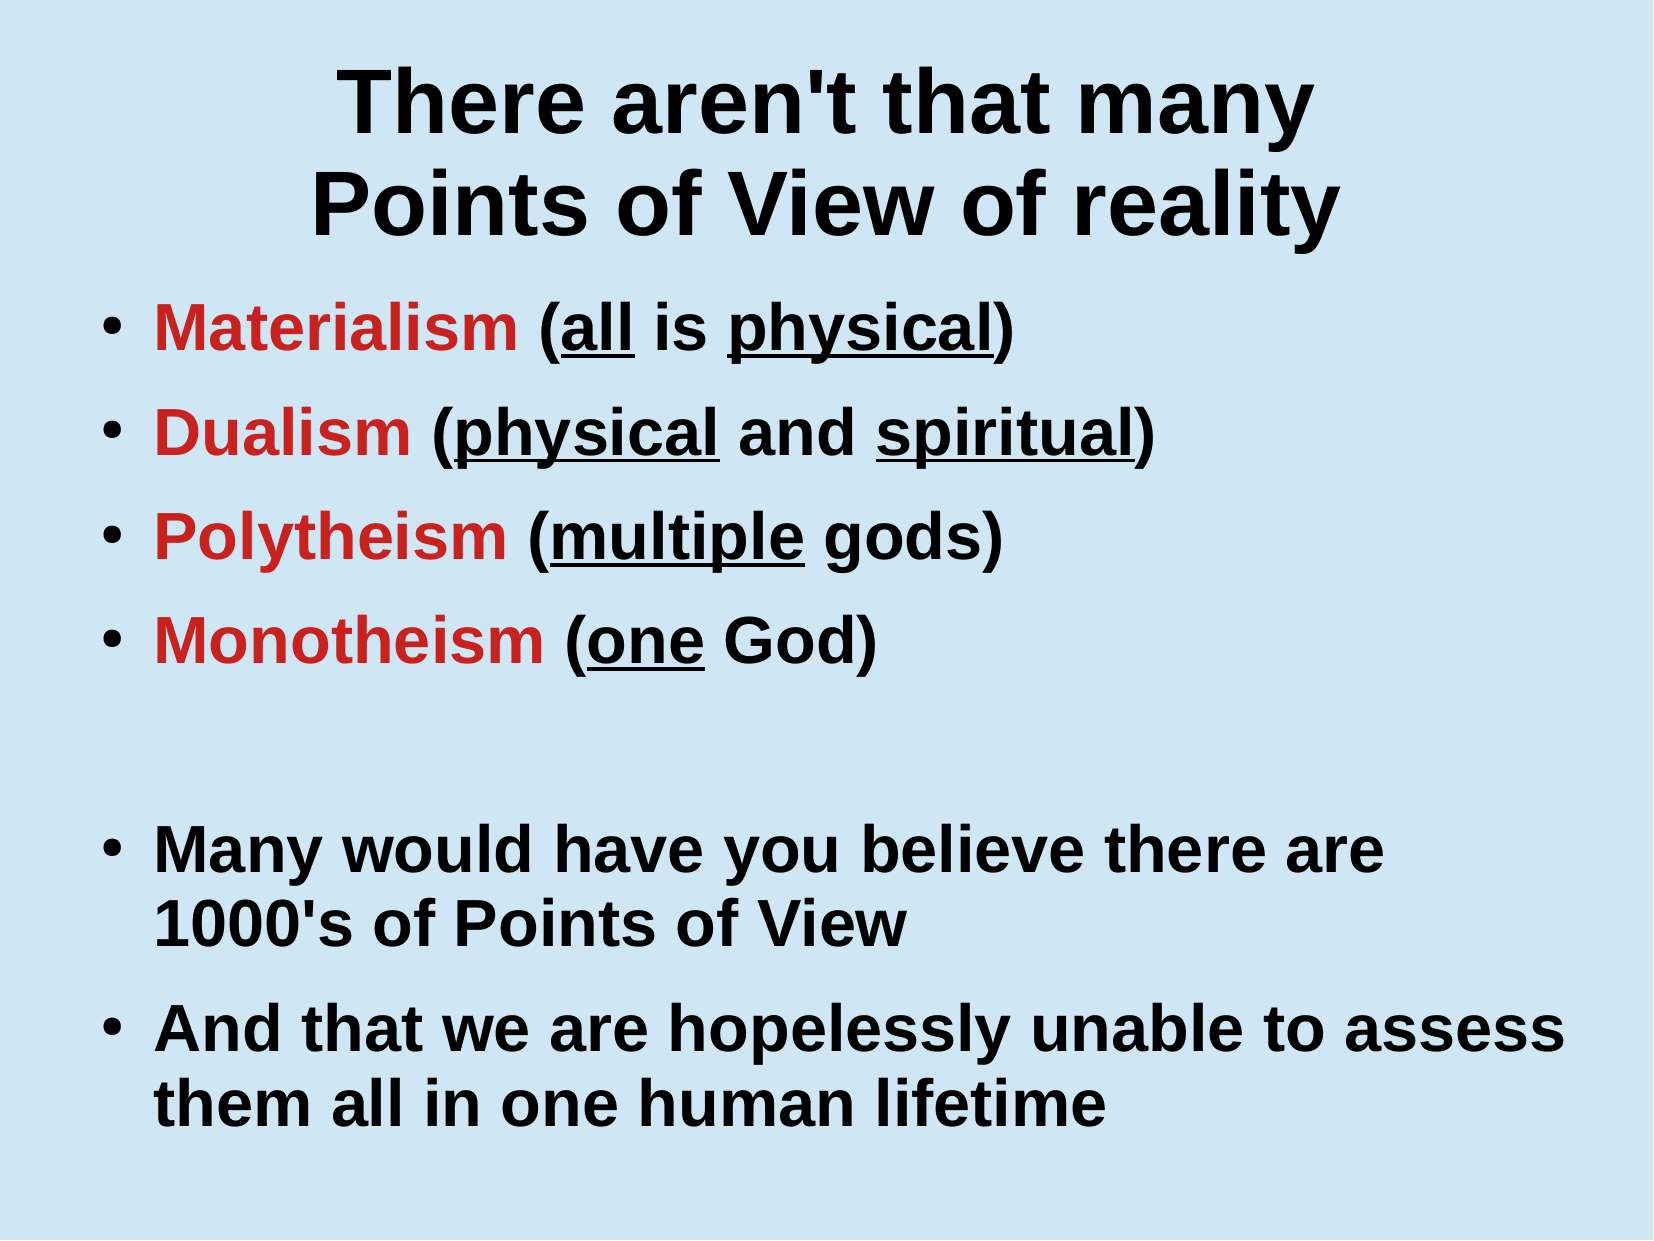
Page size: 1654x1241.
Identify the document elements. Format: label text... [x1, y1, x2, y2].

title There aren't that many Points of View of reality [82, 49, 1571, 257]
list Materialism (all is physical) Dualism (physical and spiritual) Polytheism (multiple gods) Monotheism (one God) Many would have you believe there are 1000's of Points of View And that we are hopelessly unable to assess them all in one human lifetime [82, 290, 1571, 1216]
